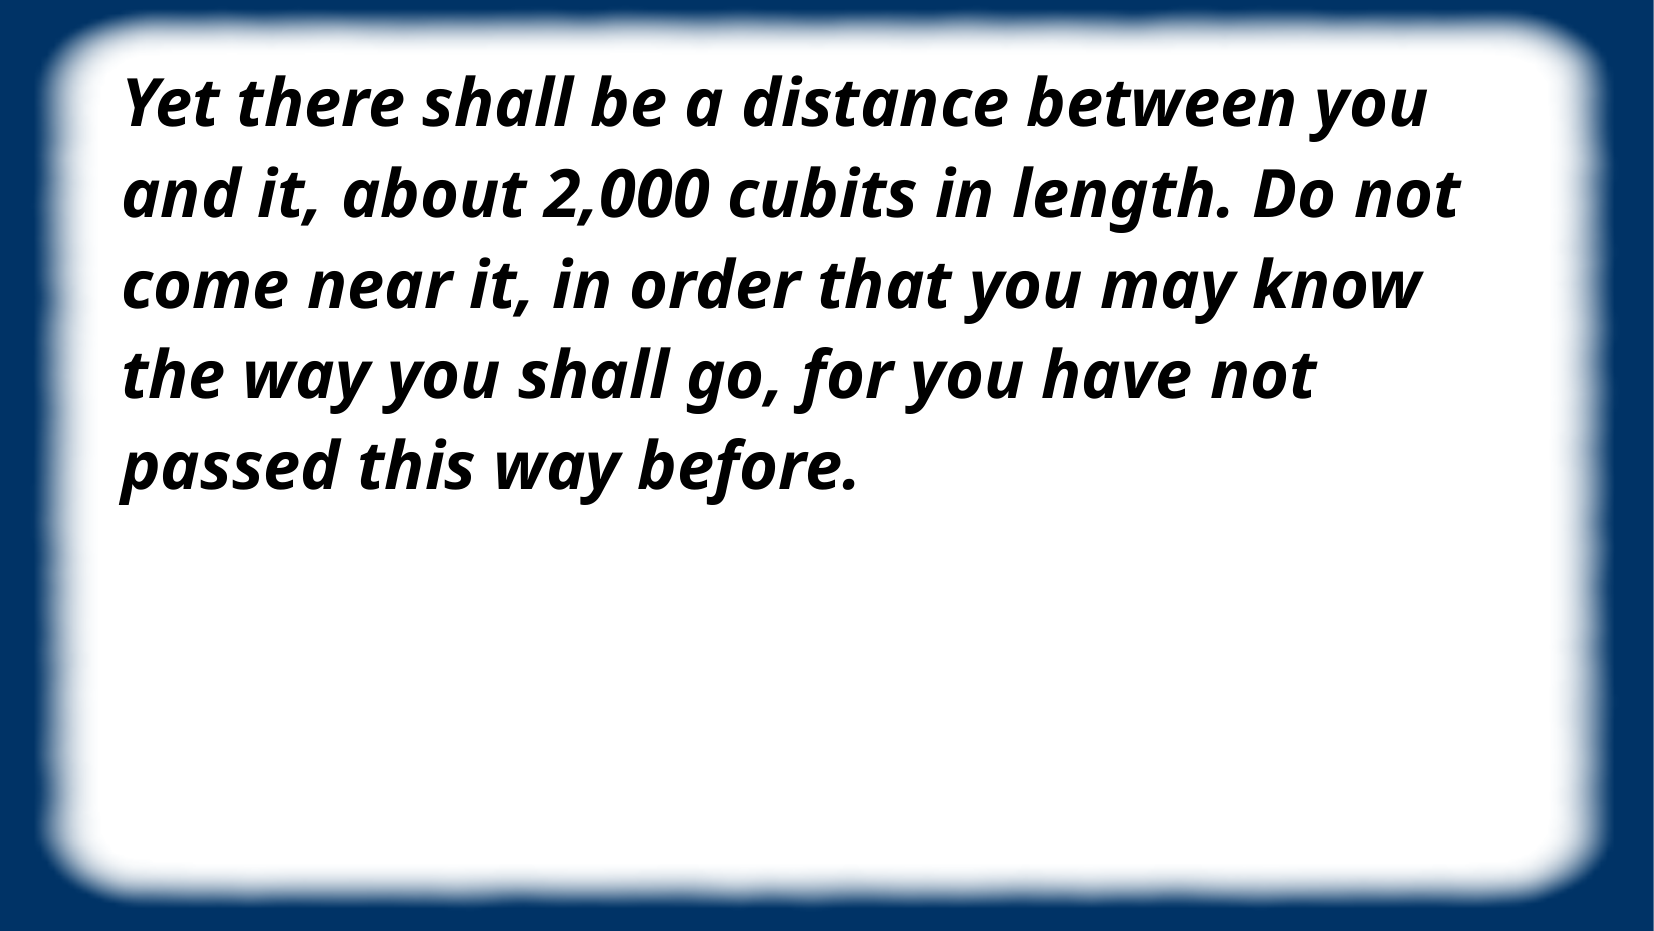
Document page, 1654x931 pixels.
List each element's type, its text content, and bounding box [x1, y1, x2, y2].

text_box Yet there shall be a distance between you and it, about 2,000 cubits in length. Do not come near it, in order that you may know the way you shall go, for you have not passed this way before. [106, 47, 1547, 507]
picture [0, 0, 1654, 931]
